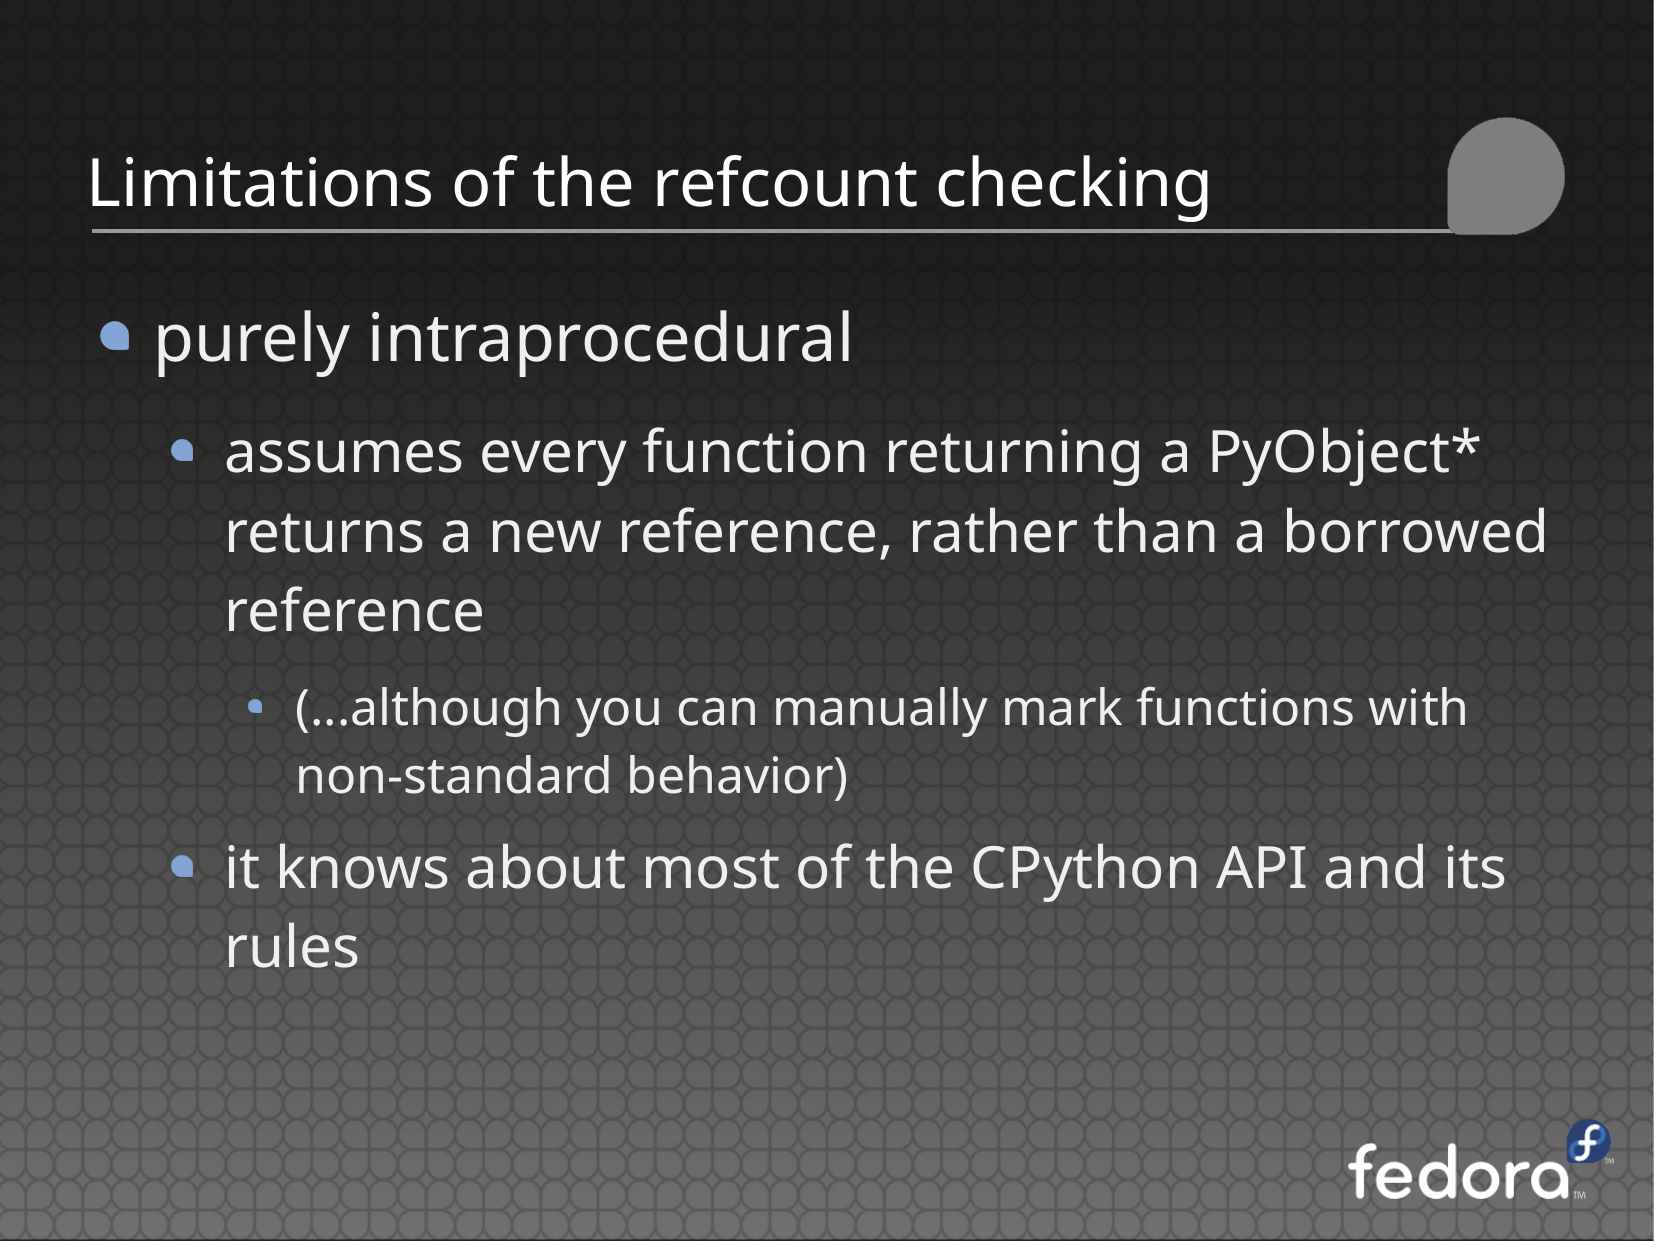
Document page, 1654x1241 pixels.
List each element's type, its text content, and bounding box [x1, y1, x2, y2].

title Limitations of the refcount checking [86, 112, 1576, 249]
picture [0, 0, 1654, 1241]
list purely intraprocedural assumes every function returning a PyObject* returns a new reference, rather than a borrowed reference (...although you can manually mark functions with non-standard behavior) it knows about most of the CPython API and its rules [82, 290, 1571, 1010]
